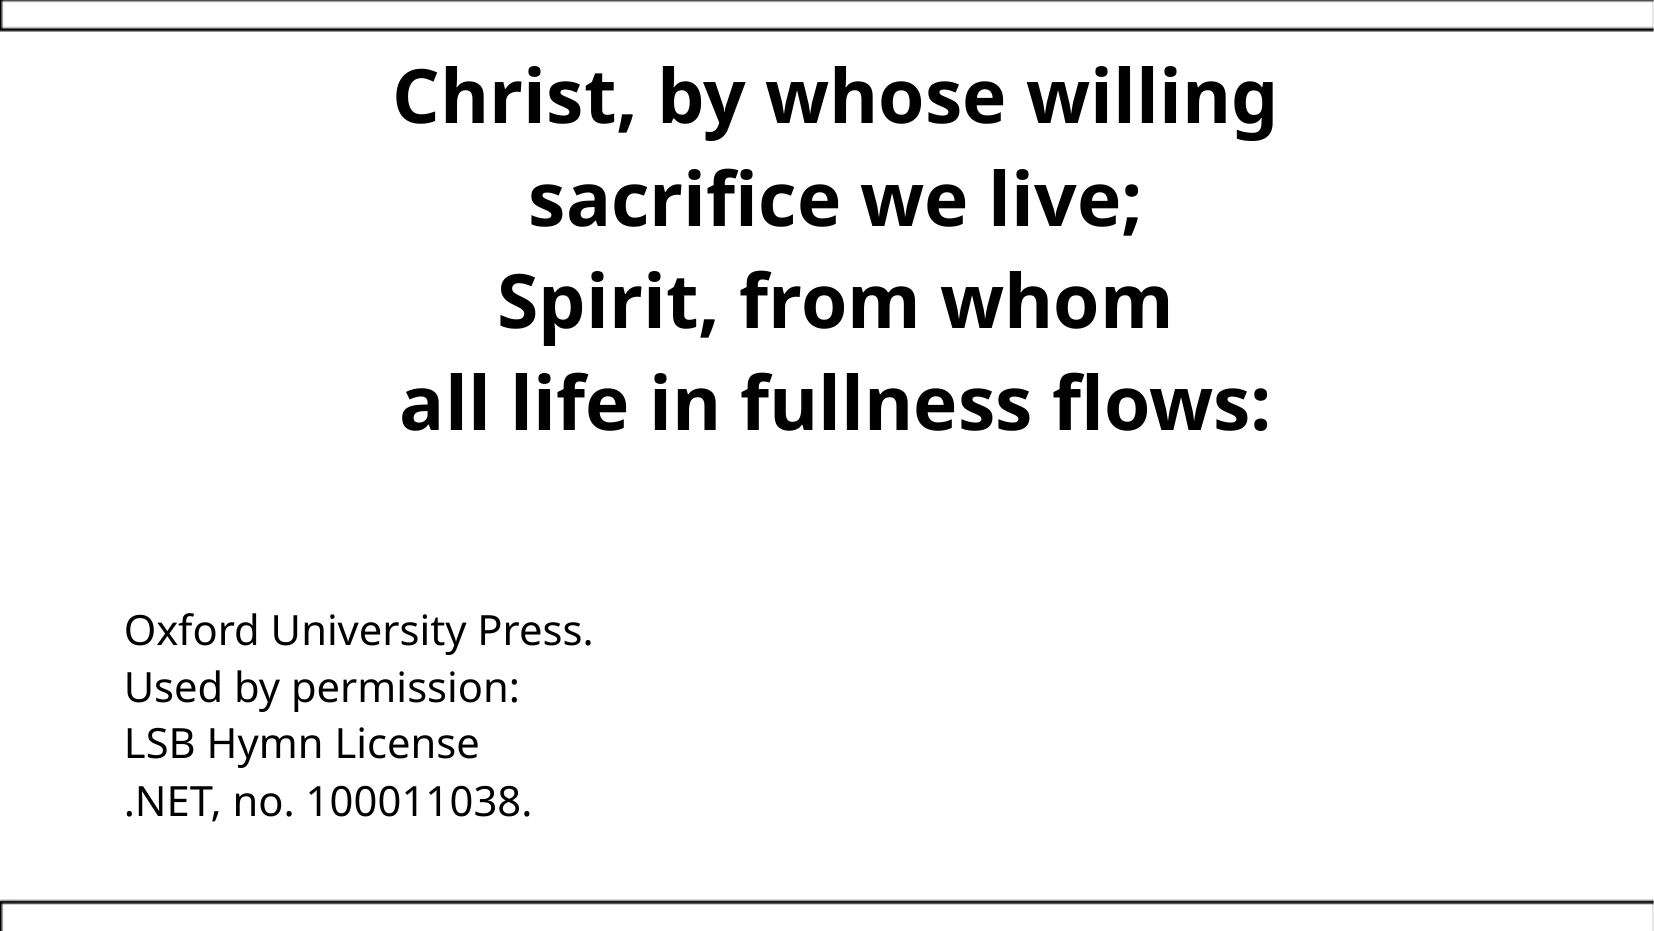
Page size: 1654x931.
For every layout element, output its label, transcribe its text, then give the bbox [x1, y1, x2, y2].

text_box Christ, by whose willing sacrifice we live; Spirit, from whom all life in fullness flows: Oxford University Press. Used by permission: LSB Hymn License .NET, no. 100011038. [108, 36, 1564, 817]
picture [0, 0, 1654, 931]
